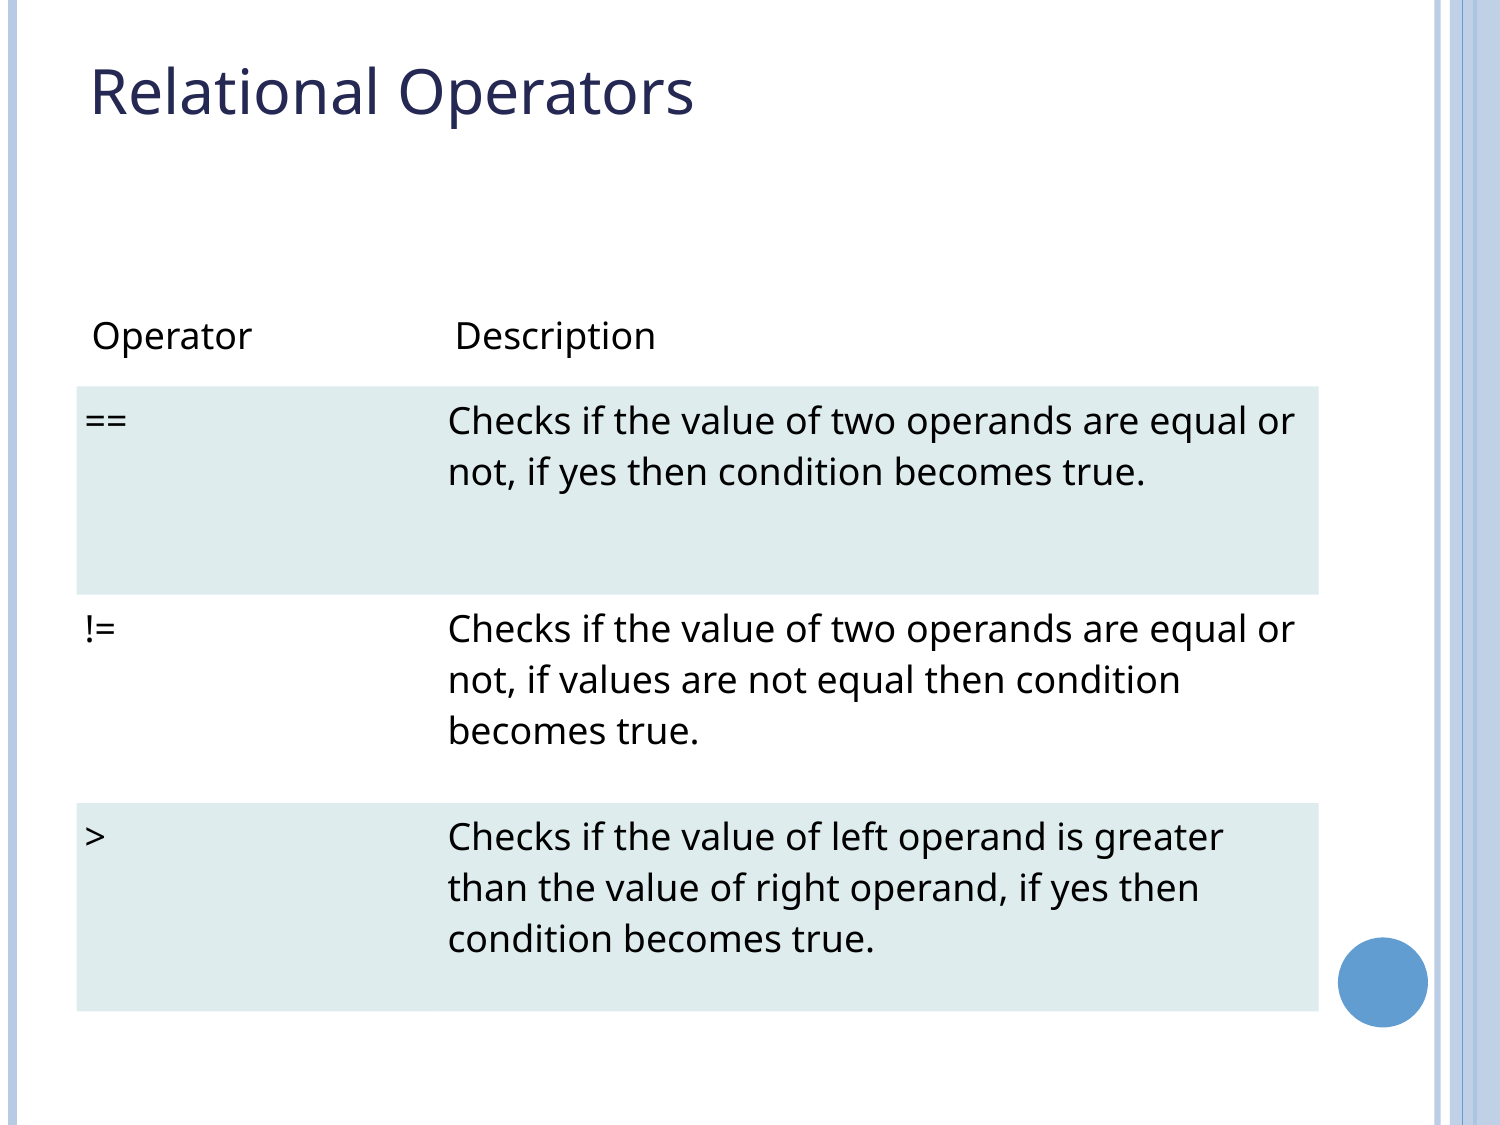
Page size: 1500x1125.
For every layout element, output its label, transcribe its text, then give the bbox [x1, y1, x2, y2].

table_cell Checks if the value of two operands are equal or not, if yes then condition becomes true. [440, 386, 1319, 595]
title Relational Operators [75, 45, 1300, 233]
table_header Operator [77, 302, 440, 386]
table_cell Checks if the value of two operands are equal or not, if values are not equal then condition becomes true. [440, 595, 1319, 803]
table_cell != [77, 595, 440, 803]
table_header Description [440, 302, 1319, 386]
table_cell == [77, 386, 440, 595]
table_cell > [77, 803, 440, 1011]
table_cell Checks if the value of left operand is greater than the value of right operand, if yes then condition becomes true. [440, 803, 1319, 1011]
